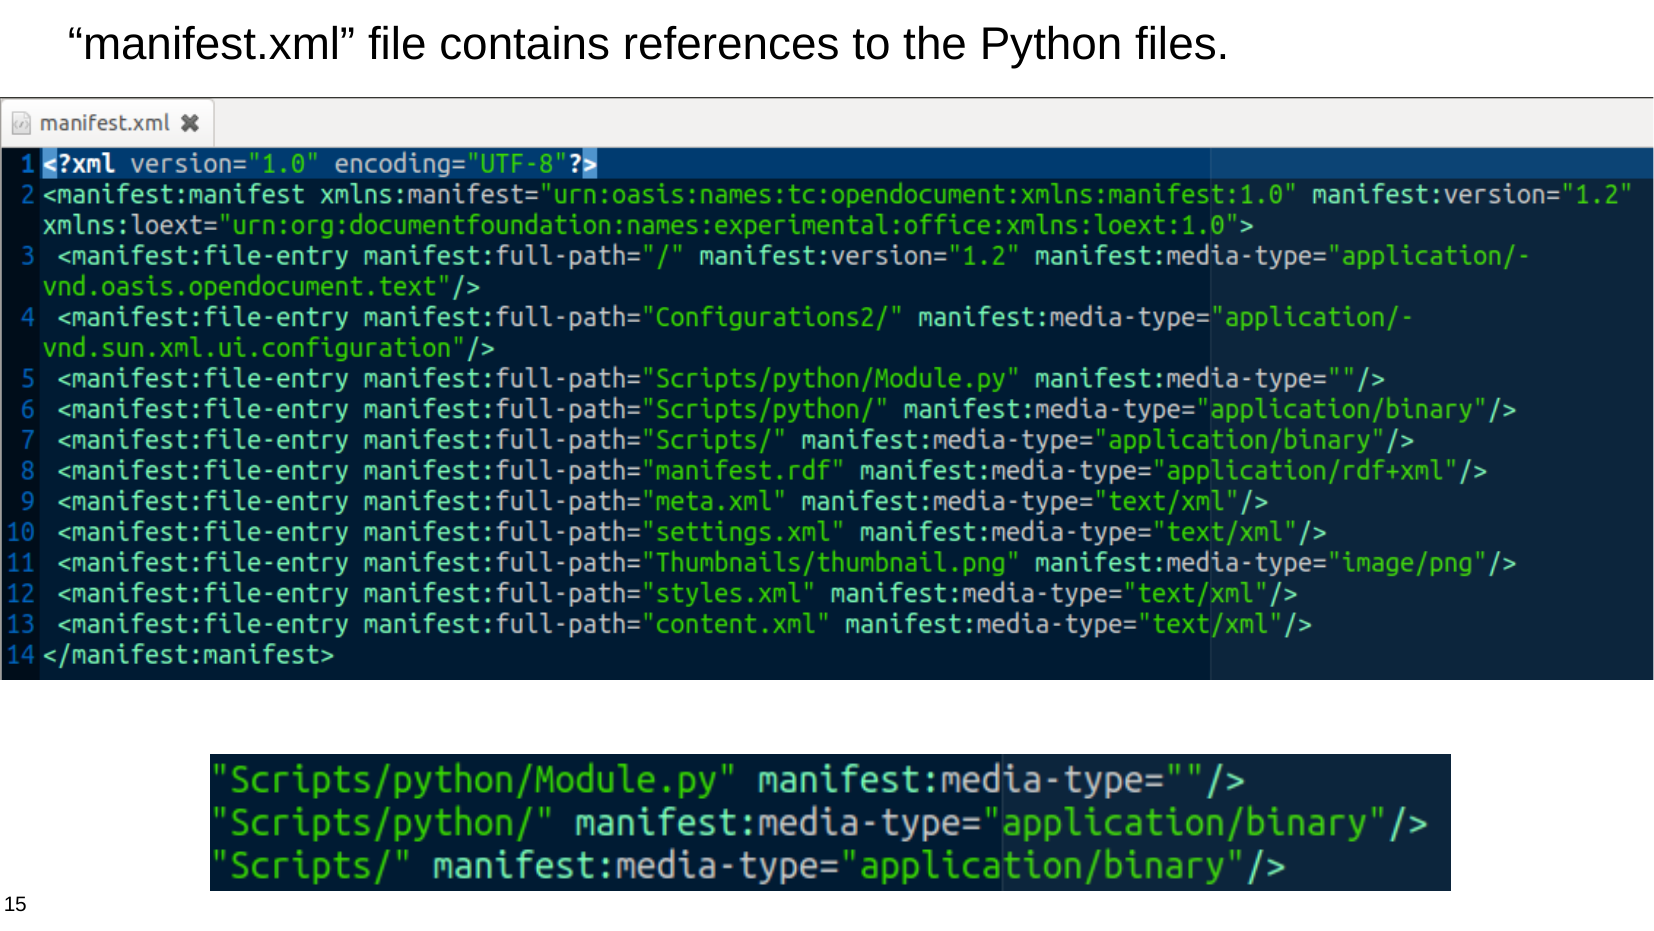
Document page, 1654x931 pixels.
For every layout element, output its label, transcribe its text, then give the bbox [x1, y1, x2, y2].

picture [0, 97, 1654, 680]
subtitle “manifest.xml” file contains references to the Python files. [67, 17, 1557, 82]
picture [210, 754, 1451, 891]
text_box <number> [0, 885, 113, 924]
